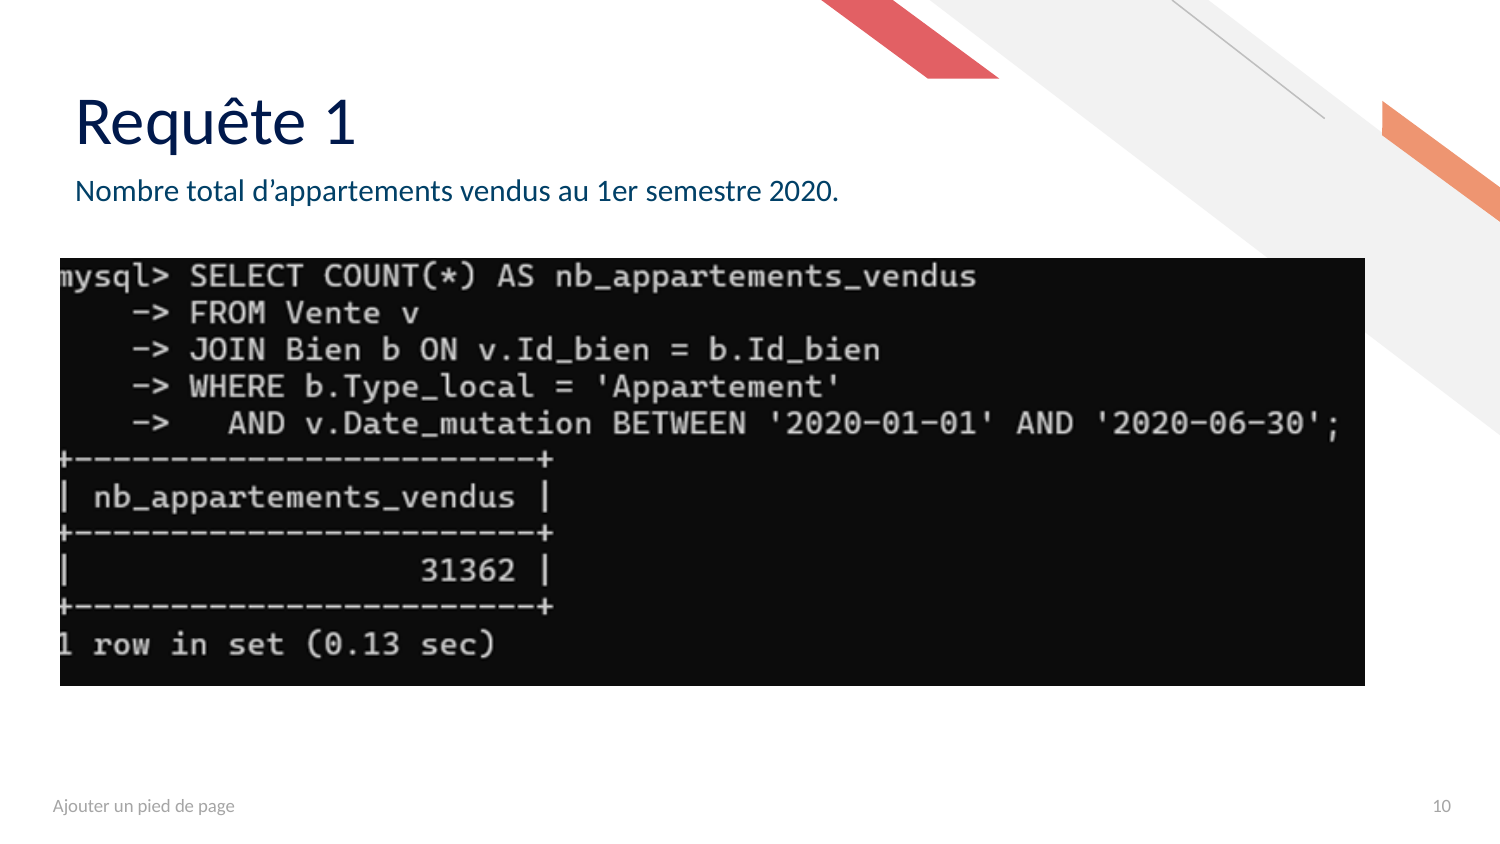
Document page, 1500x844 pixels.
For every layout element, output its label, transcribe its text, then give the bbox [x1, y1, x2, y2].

list Nombre total d’appartements vendus au 1er semestre 2020. [64, 169, 971, 245]
picture [59, 256, 1365, 686]
footer Ajouter un pied de page [41, 782, 548, 827]
title Requête 1 [63, 15, 1090, 157]
slide_number <numéro> [1371, 782, 1463, 827]
